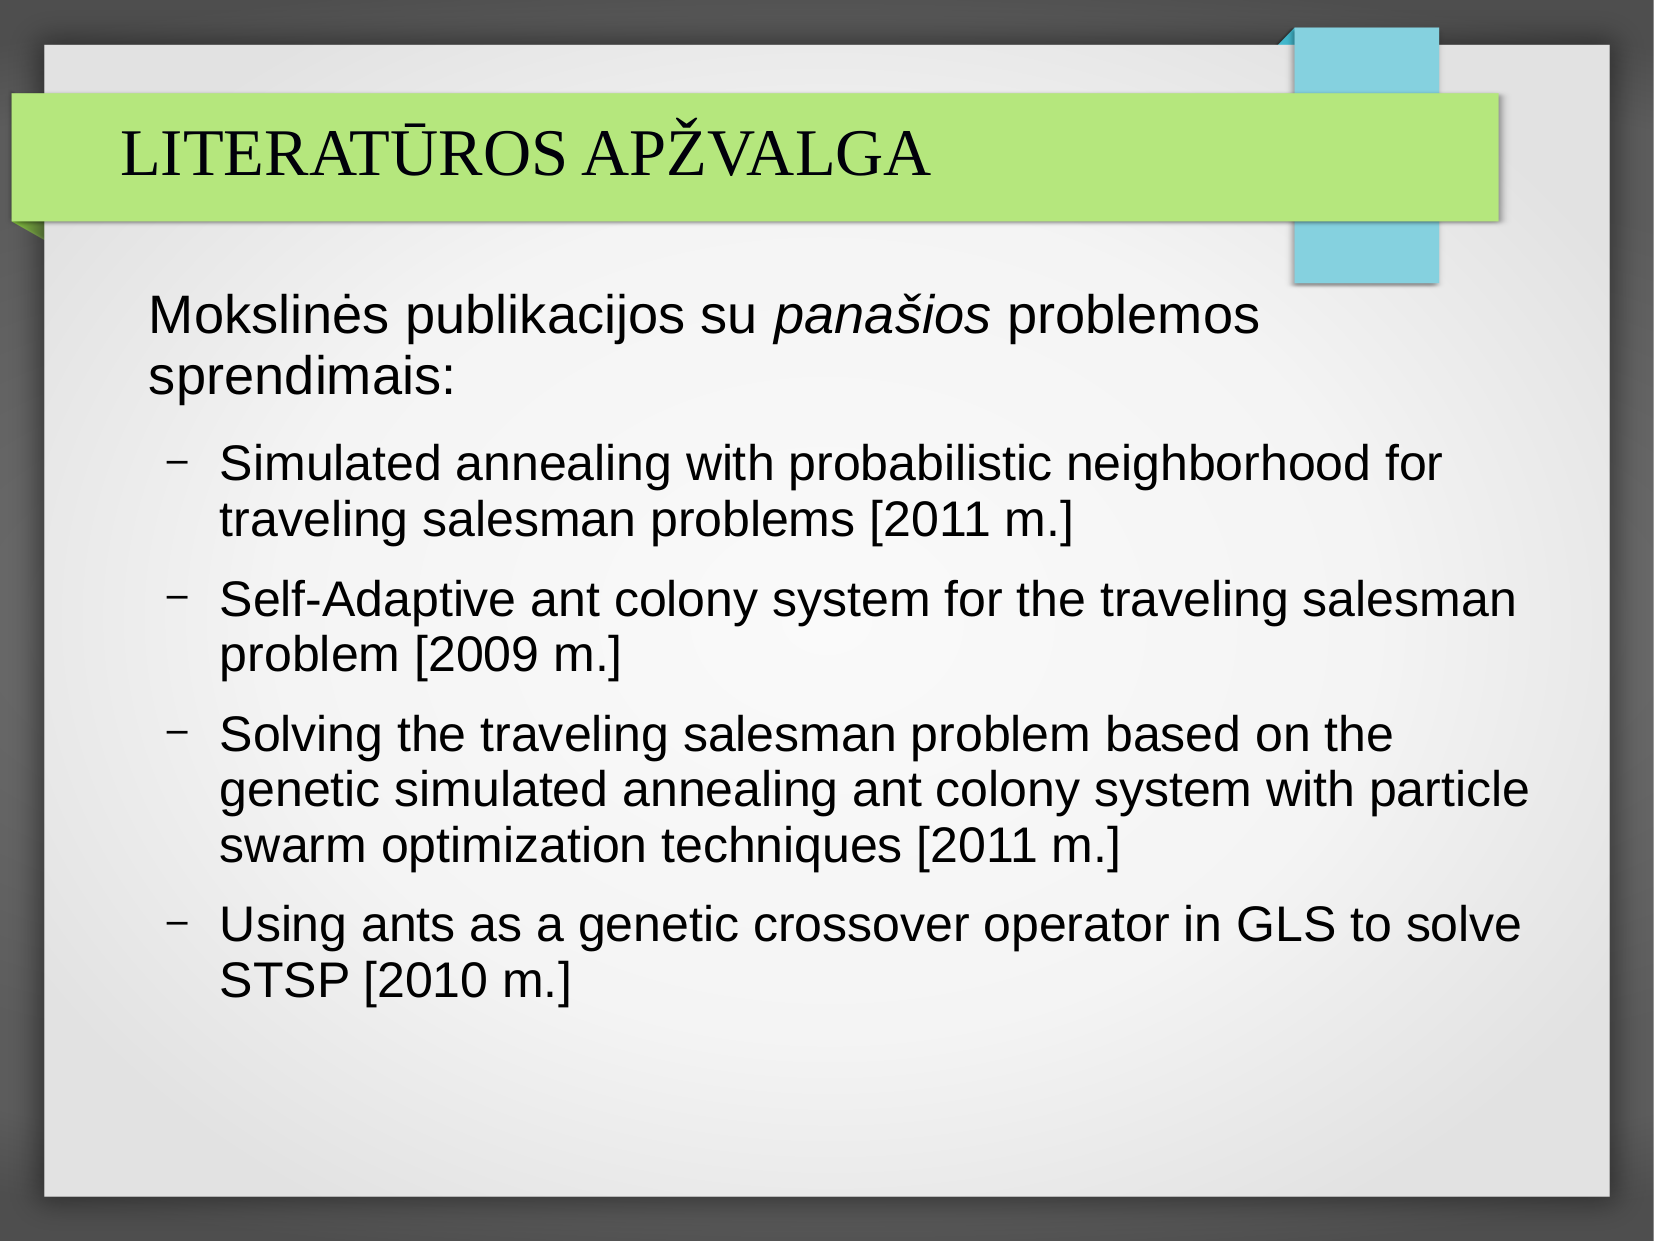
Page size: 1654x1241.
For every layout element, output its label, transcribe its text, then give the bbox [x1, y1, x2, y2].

list Mokslinės publikacijos su panašios problemos sprendimais: Simulated annealing with probabilistic neighborhood for traveling salesman problems [2011 m.] Self-Adaptive ant colony system for the traveling salesman problem [2009 m.] Solving the traveling salesman problem based on the genetic simulated annealing ant colony system with particle swarm optimization techniques [2011 m.] Using ants as a genetic crossover operator in GLS to solve STSP [2010 m.] [78, 285, 1567, 1171]
picture [0, 0, 1654, 1241]
title LITERATŪROS APŽVALGA [82, 49, 1571, 257]
